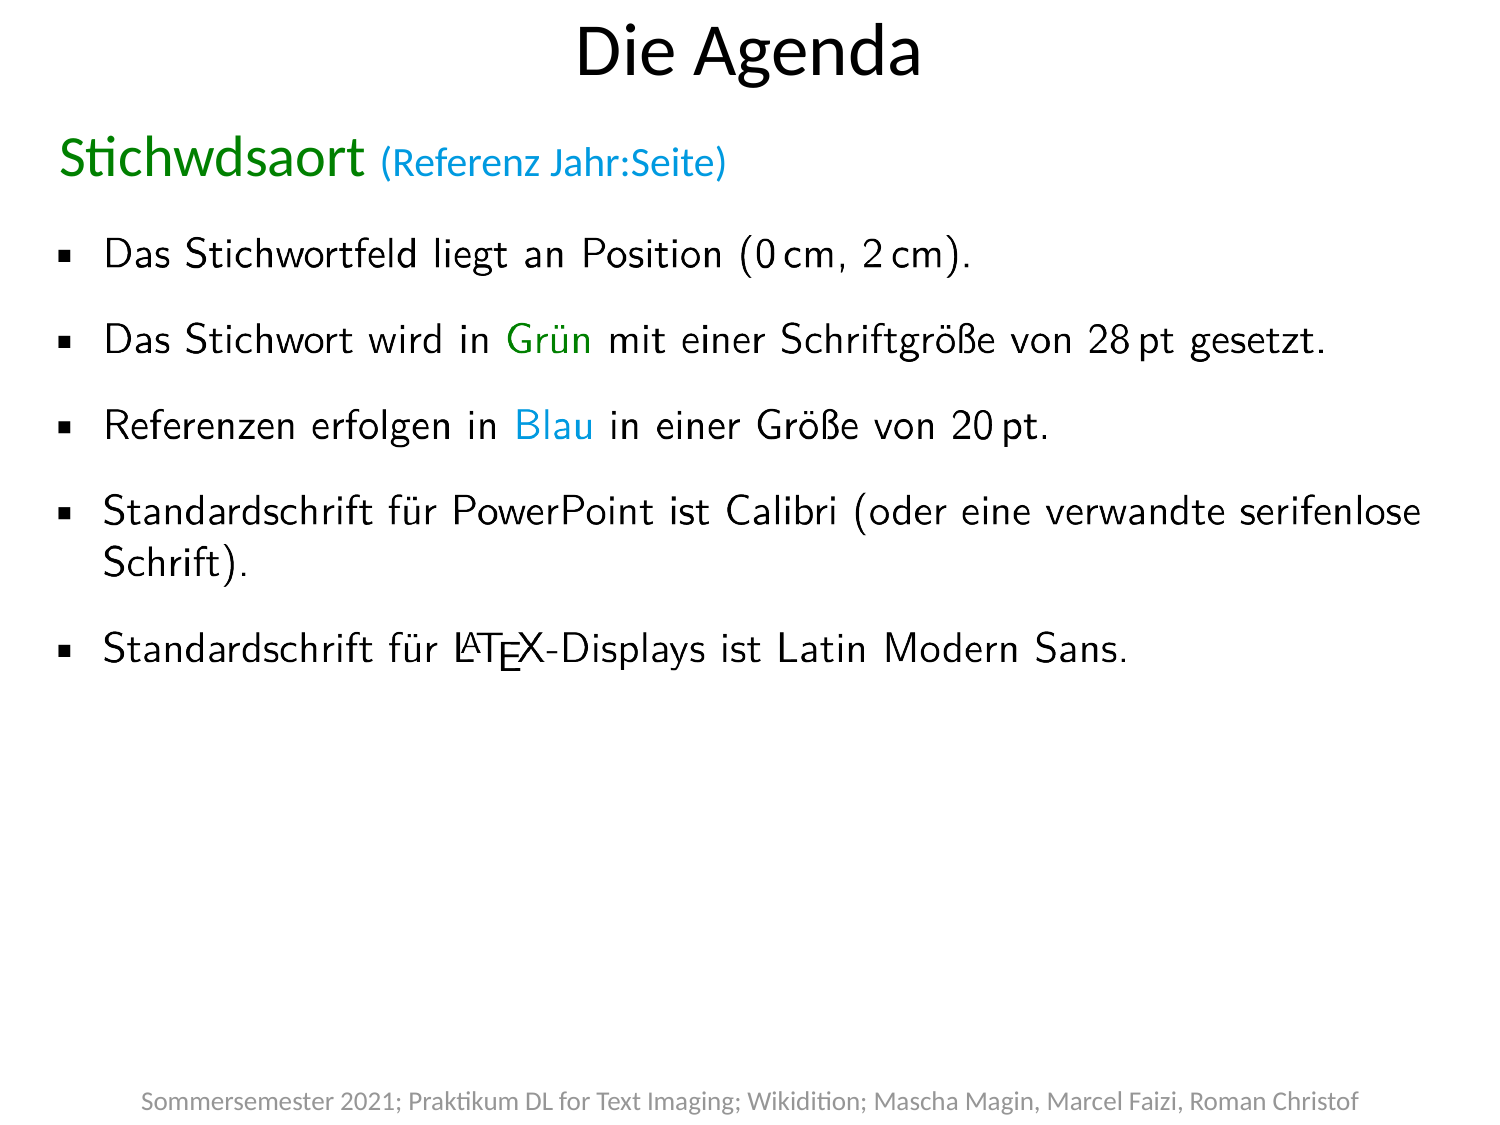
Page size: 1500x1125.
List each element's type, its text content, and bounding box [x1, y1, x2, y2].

list Stichwdsaort (Referenz Jahr:Seite) [0, 118, 1500, 189]
title Die Agenda [0, 0, 1500, 91]
picture [58, 235, 1420, 671]
